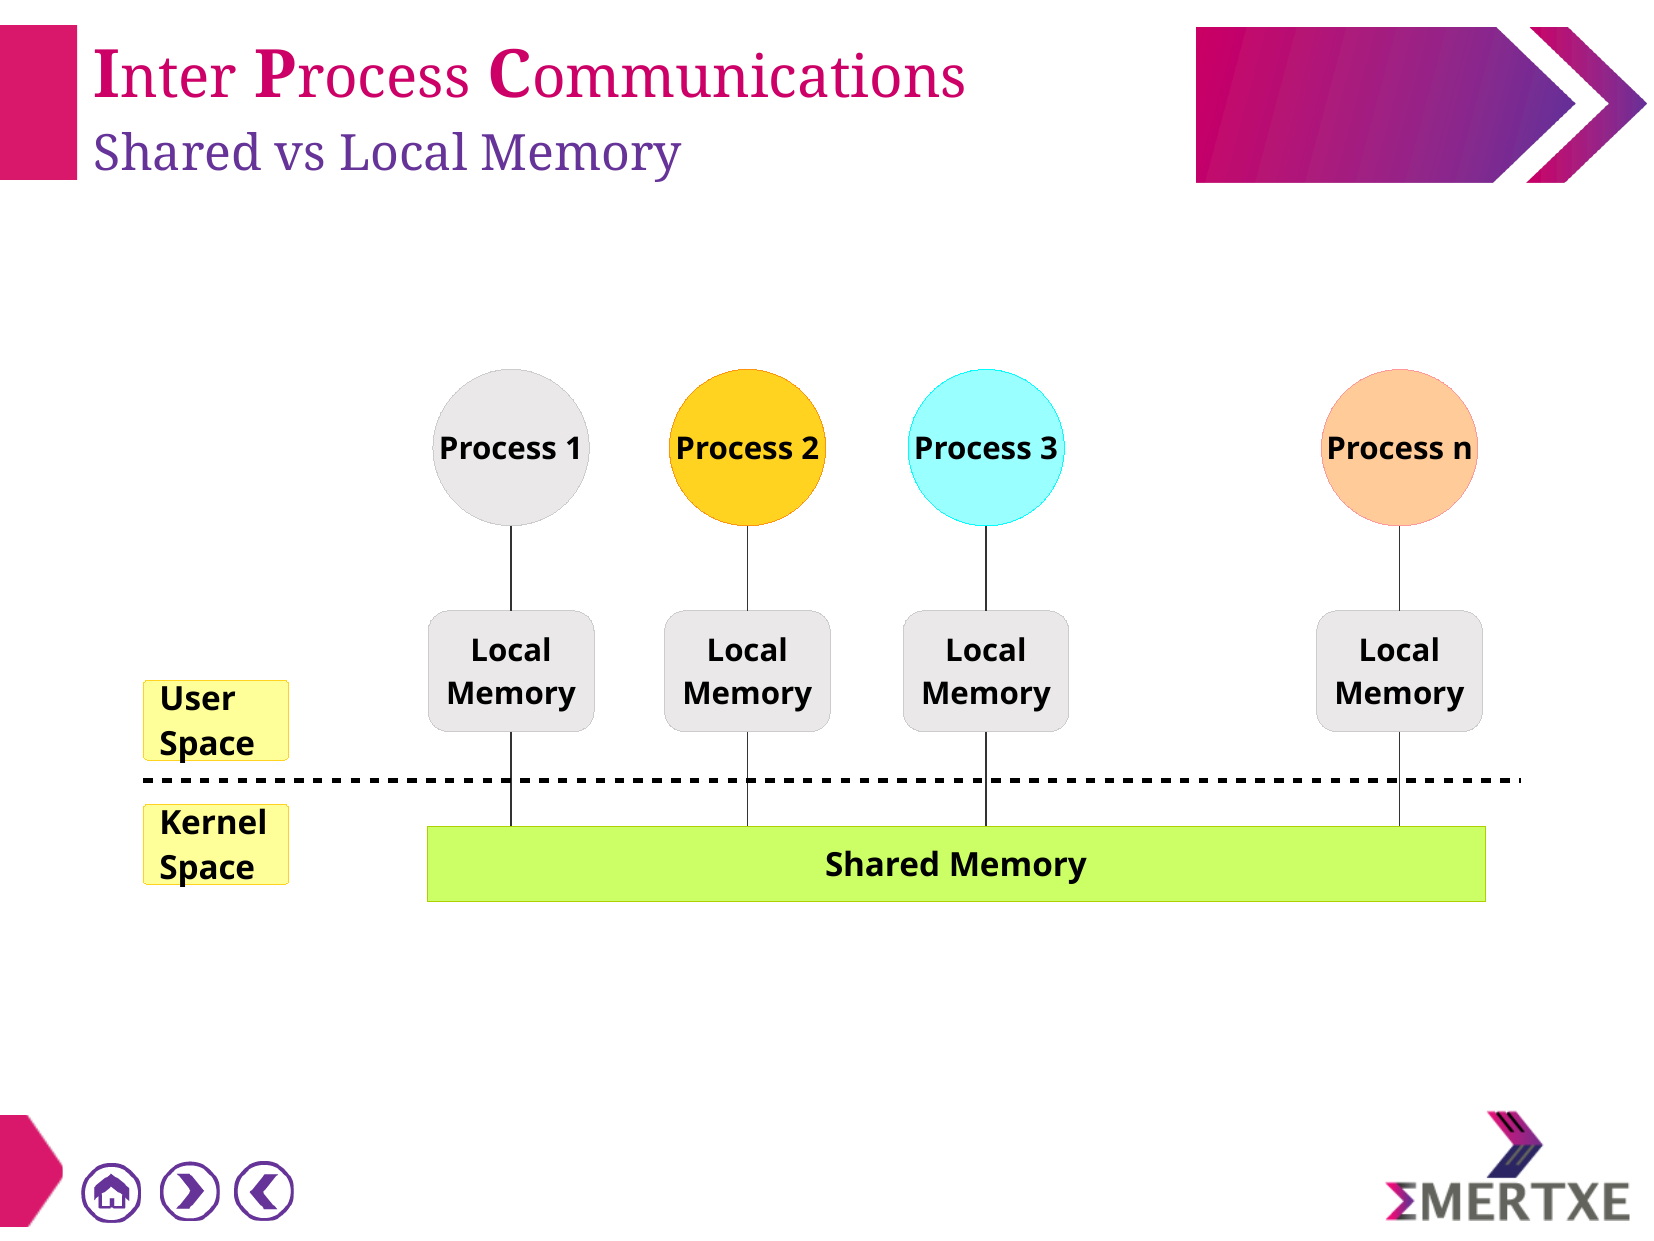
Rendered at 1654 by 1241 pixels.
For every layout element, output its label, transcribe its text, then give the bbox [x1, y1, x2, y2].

picture [81, 1163, 141, 1223]
text_box Process 1 [432, 369, 590, 526]
text_box Process 2 [669, 369, 826, 526]
text_box Local Memory [664, 610, 831, 732]
picture [160, 1161, 220, 1221]
text_box Process n [1321, 369, 1478, 526]
text_box Local Memory [903, 610, 1069, 732]
text_box Process 3 [908, 369, 1065, 526]
picture [234, 1161, 294, 1221]
text_box Local Memory [1316, 610, 1483, 732]
title Inter Process Communications Shared vs Local Memory [93, 2, 1571, 210]
text_box Kernel Space [143, 804, 289, 885]
text_box Local Memory [428, 610, 595, 732]
text_box User Space [143, 680, 289, 761]
text_box Shared Memory [427, 826, 1486, 902]
picture [1385, 1107, 1631, 1221]
picture [1571, 27, 1647, 183]
